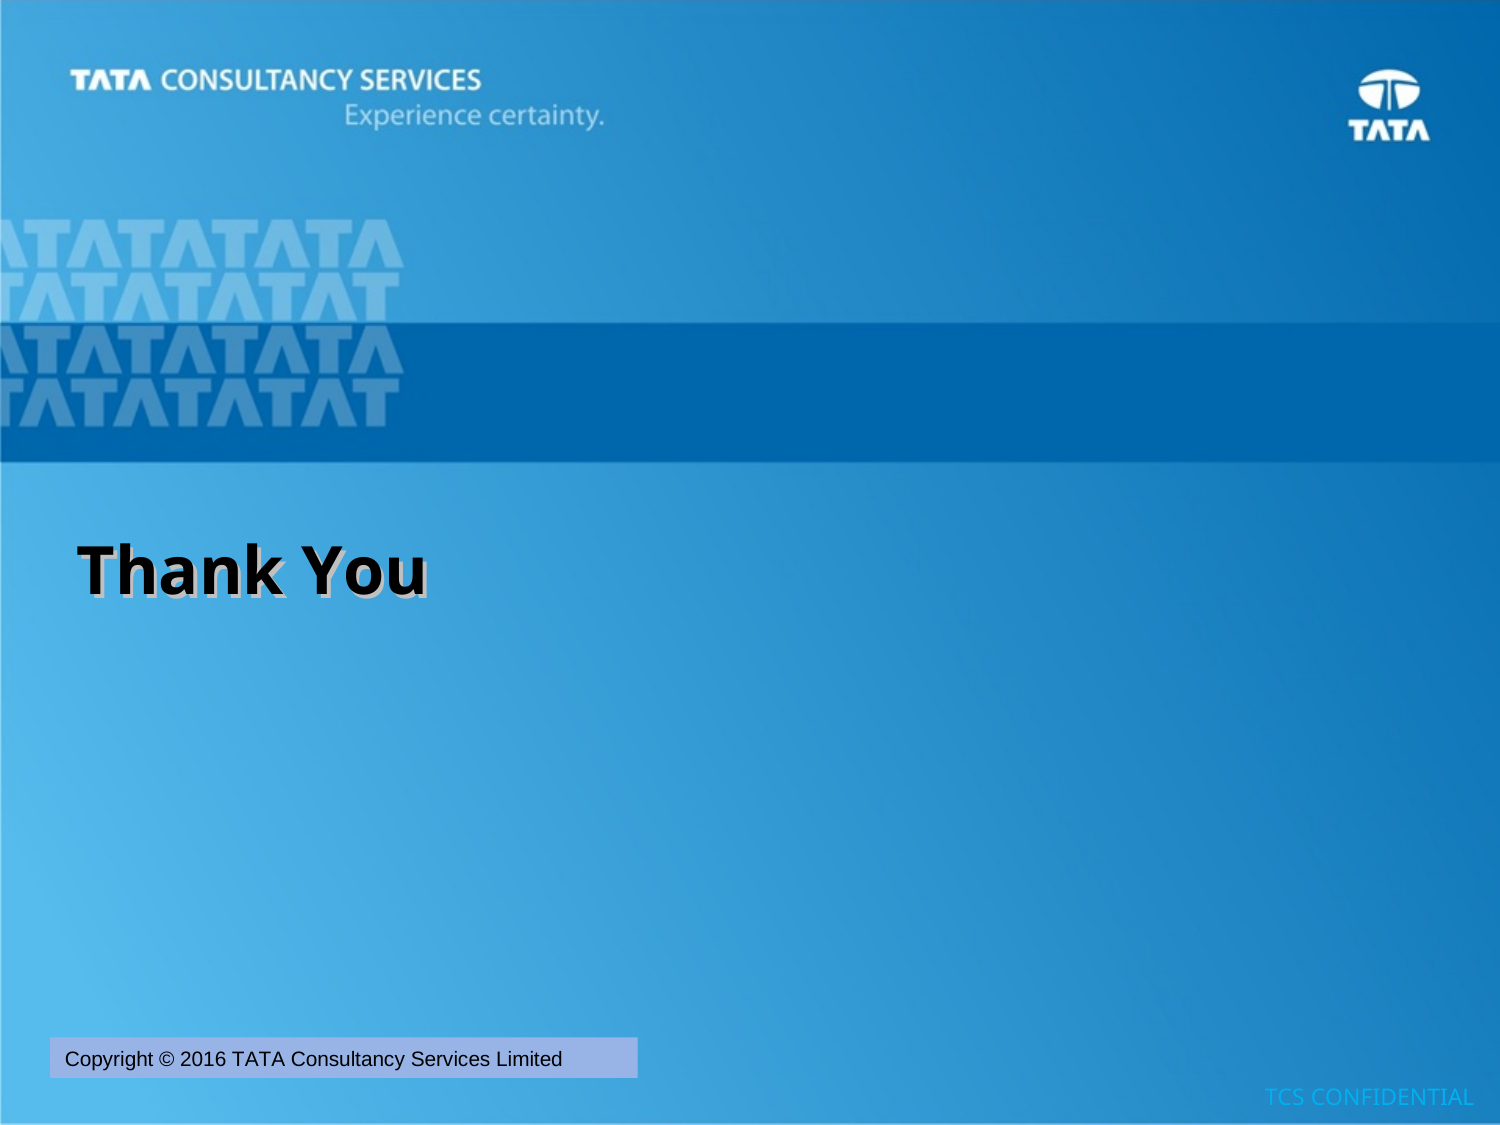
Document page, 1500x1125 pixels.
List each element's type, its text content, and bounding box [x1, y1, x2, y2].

text_box Thank You [61, 474, 1337, 661]
picture [0, 0, 1500, 1125]
text_box TCS CONFIDENTIAL [1249, 1074, 1500, 1118]
text_box Copyright © 2016 TATA Consultancy Services Limited [50, 1037, 638, 1078]
